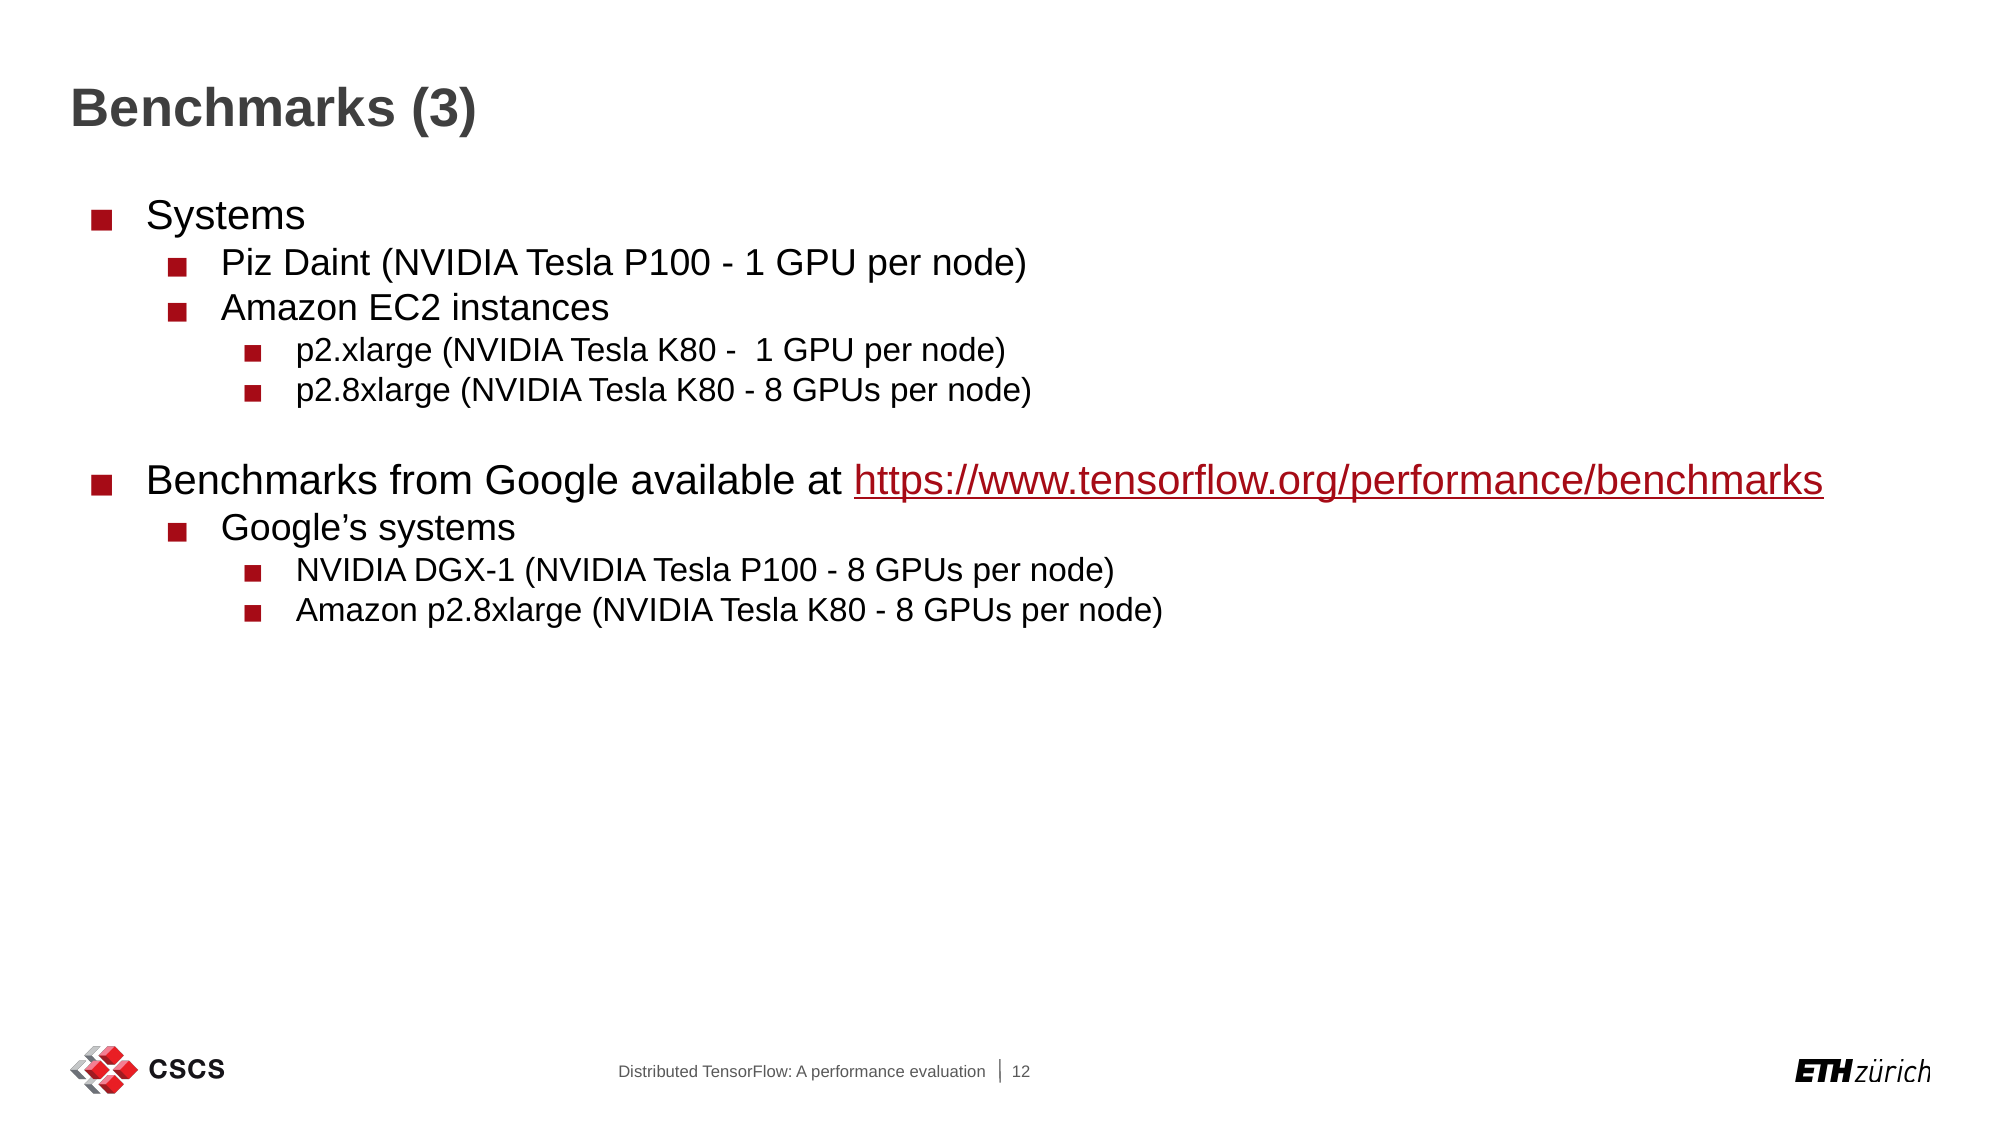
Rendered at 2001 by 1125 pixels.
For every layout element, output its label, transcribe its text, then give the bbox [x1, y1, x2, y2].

footer Distributed TensorFlow: A performance evaluation [322, 1059, 998, 1083]
title Benchmarks (3) [70, 7, 1930, 149]
slide_number <number> [999, 1059, 1063, 1083]
list Systems Piz Daint (NVIDIA Tesla P100 - 1 GPU per node) Amazon EC2 instances p2.xlarge (NVIDIA Tesla K80 - 1 GPU per node) p2.8xlarge (NVIDIA Tesla K80 - 8 GPUs per node) Benchmarks from Google available at https://www.tensorflow.org/performance/benchmarks Google’s systems NVIDIA DGX-1 (NVIDIA Tesla P100 - 8 GPUs per node) Amazon p2.8xlarge (NVIDIA Tesla K80 - 8 GPUs per node) [70, 178, 1930, 1022]
picture [1795, 1059, 1930, 1082]
picture [57, 1033, 236, 1106]
